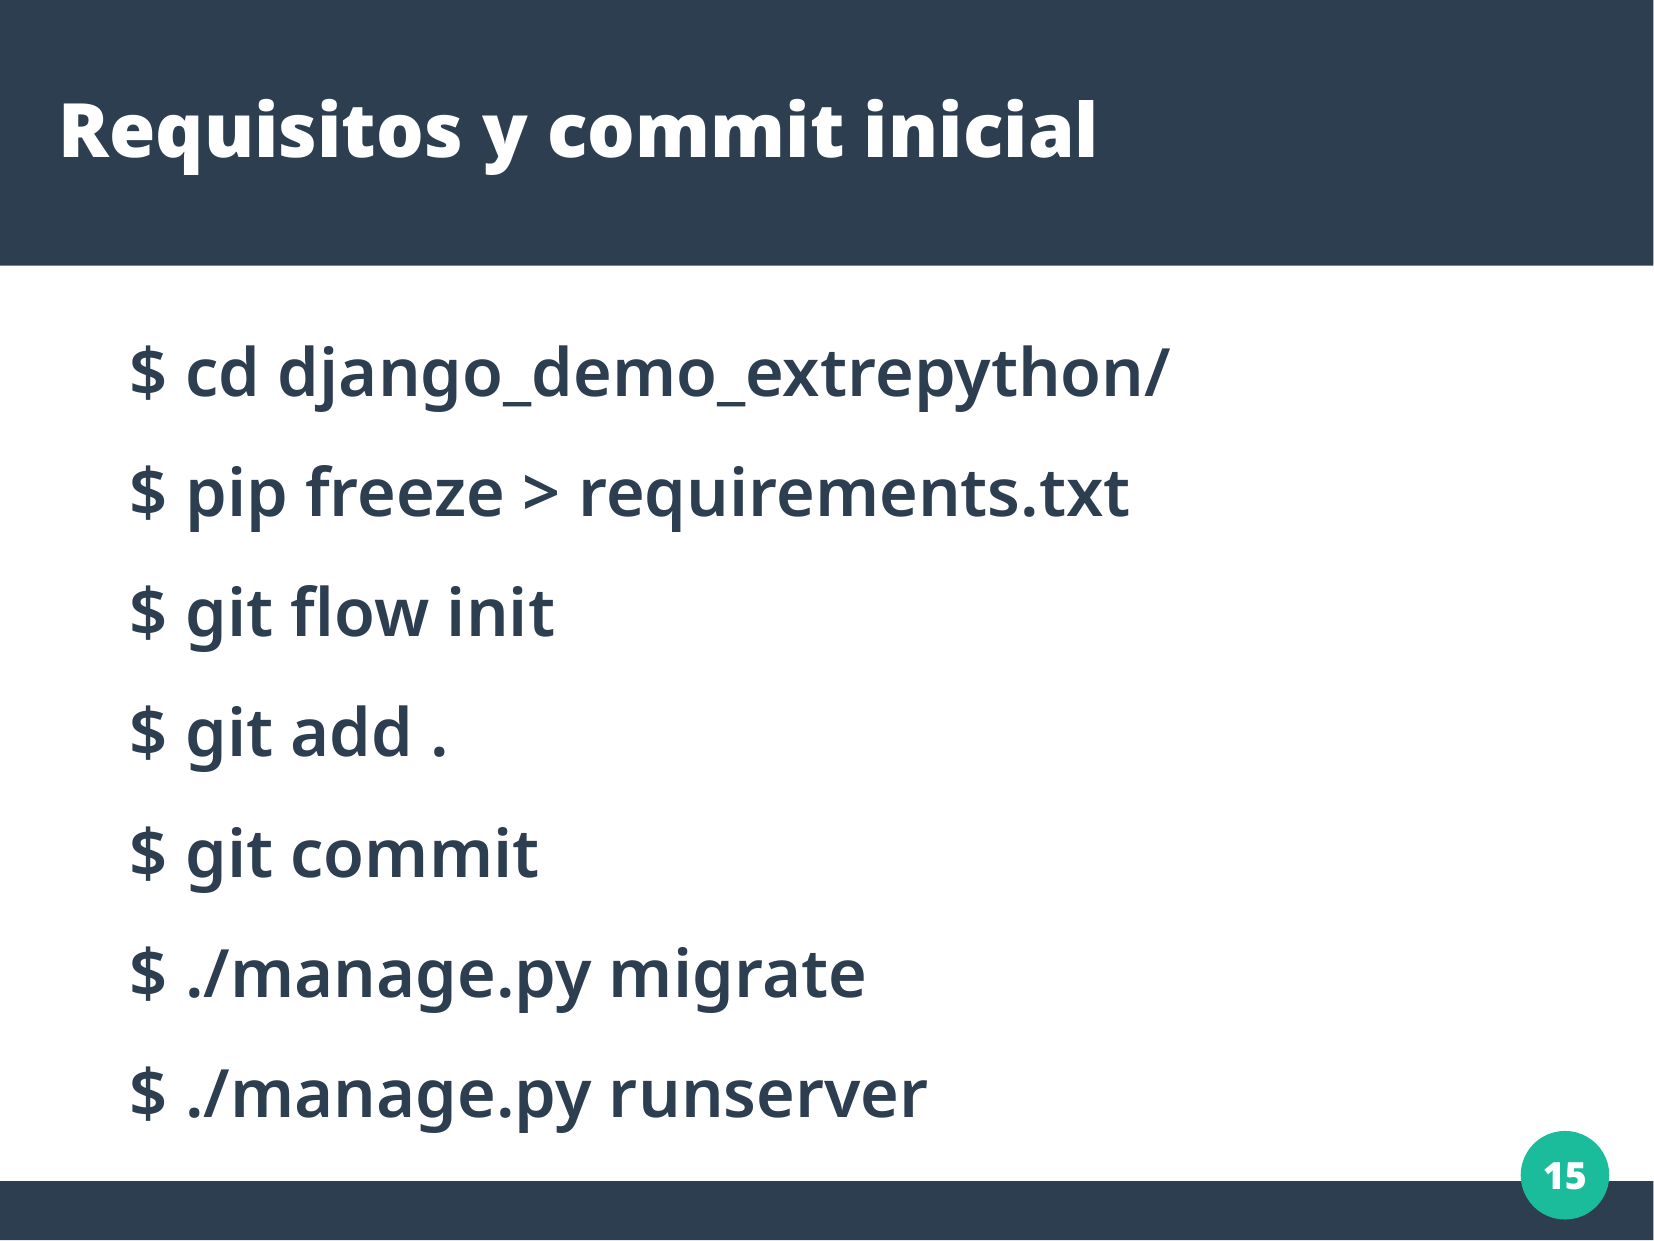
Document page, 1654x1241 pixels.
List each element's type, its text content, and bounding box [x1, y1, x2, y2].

list $ cd django_demo_extrepython/ $ pip freeze > requirements.txt $ git flow init $ git add . $ git commit $ ./manage.py migrate $ ./manage.py runserver [59, 324, 1595, 1152]
title Requisitos y commit inicial [59, 49, 1595, 207]
